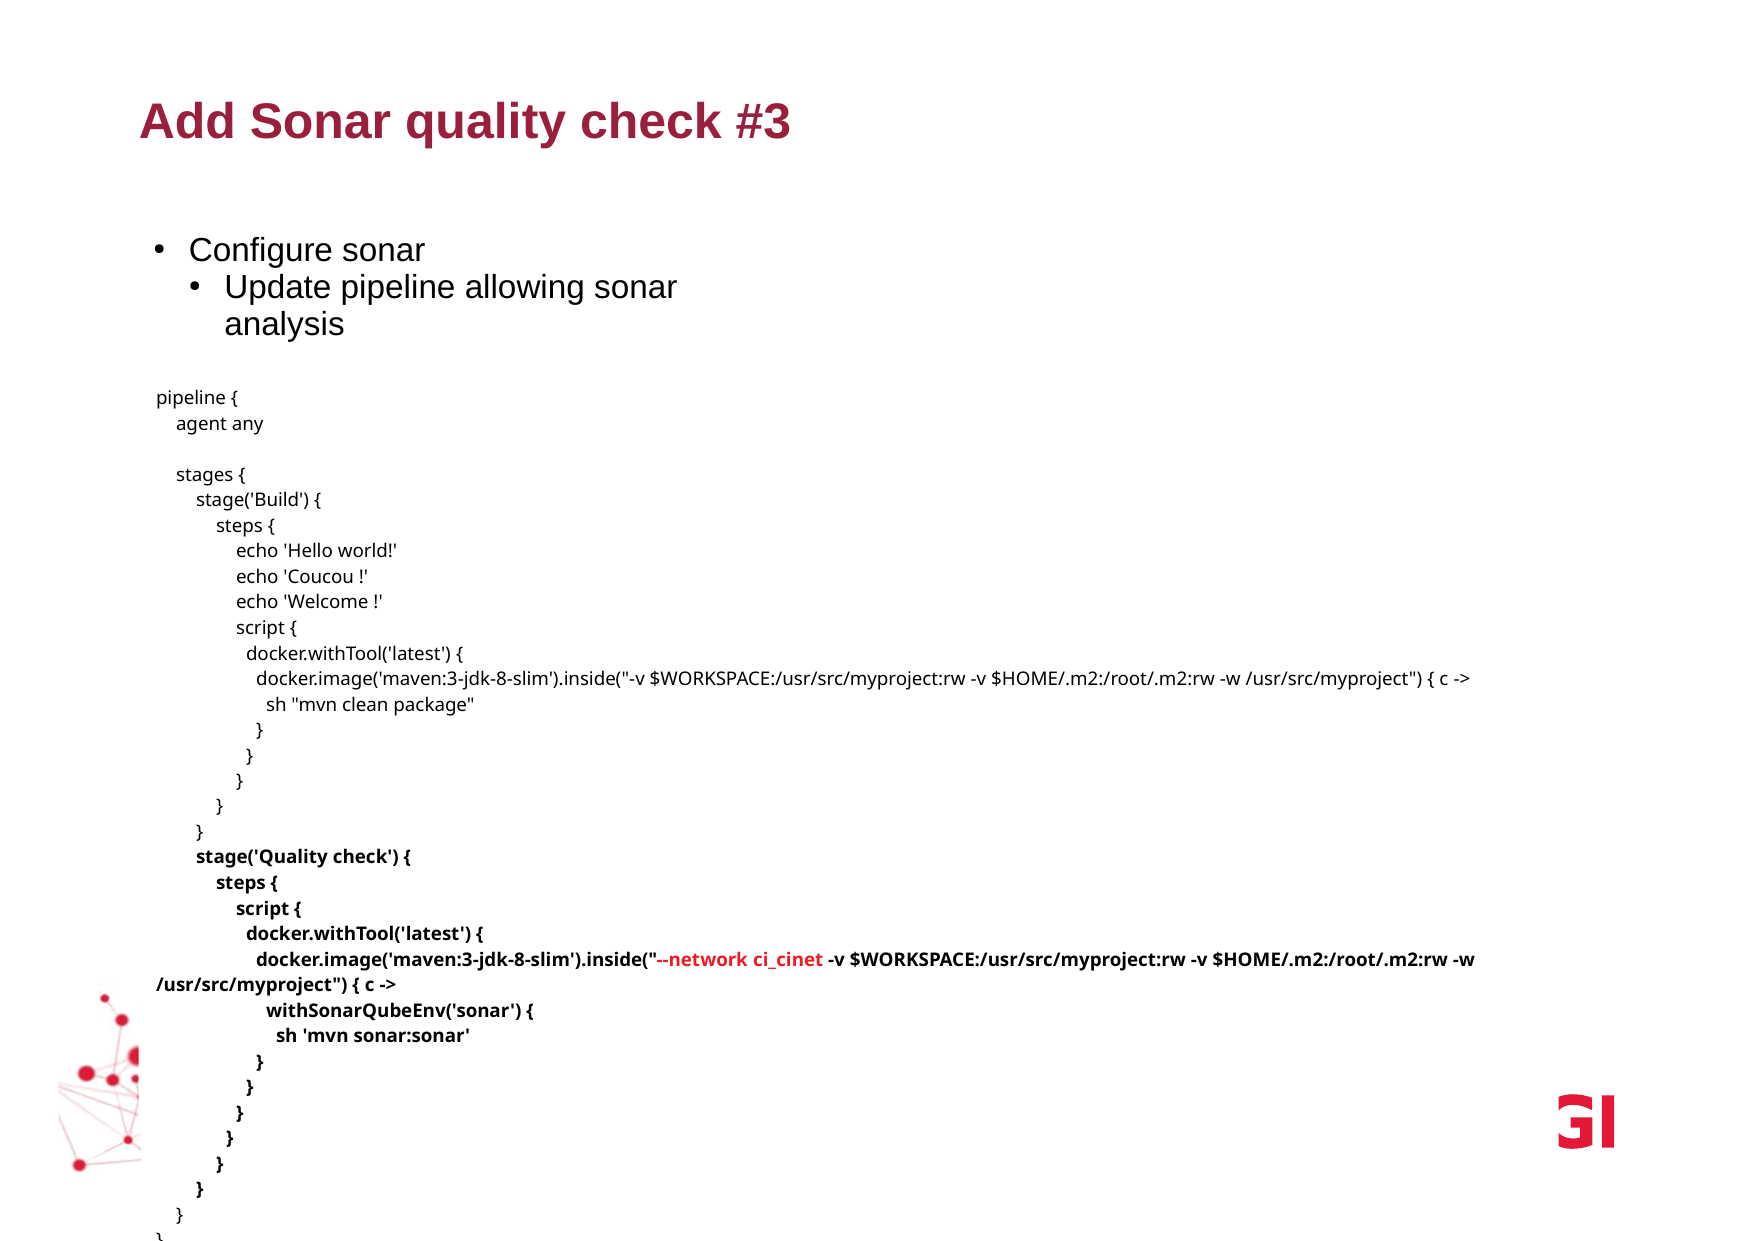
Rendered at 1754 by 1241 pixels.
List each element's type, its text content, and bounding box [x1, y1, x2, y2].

text_box Configure sonar Update pipeline allowing sonar analysis [138, 223, 756, 1126]
text_box Add Sonar quality check #3 [138, 88, 1638, 240]
picture [58, 965, 141, 1182]
text_box pipeline { agent any stages { stage('Build') { steps { echo 'Hello world!' echo 'Coucou !' echo 'Welcome !' script { docker.withTool('latest') { docker.image('maven:3-jdk-8-slim').inside("-v $WORKSPACE:/usr/src/myproject:rw -v $HOME/.m2:/root/.m2:rw -w /usr/src/myproject") { c -> sh "mvn clean package" } } } } } stage('Quality check') { steps { script { docker.withTool('latest') { docker.image('maven:3-jdk-8-slim').inside("--network ci_cinet -v $WORKSPACE:/usr/src/myproject:rw -v $HOME/.m2:/root/.m2:rw -w /usr/src/myproject") { c -> withSonarQubeEnv('sonar') { sh 'mvn sonar:sonar' } } } } } } } } [141, 377, 1559, 1063]
